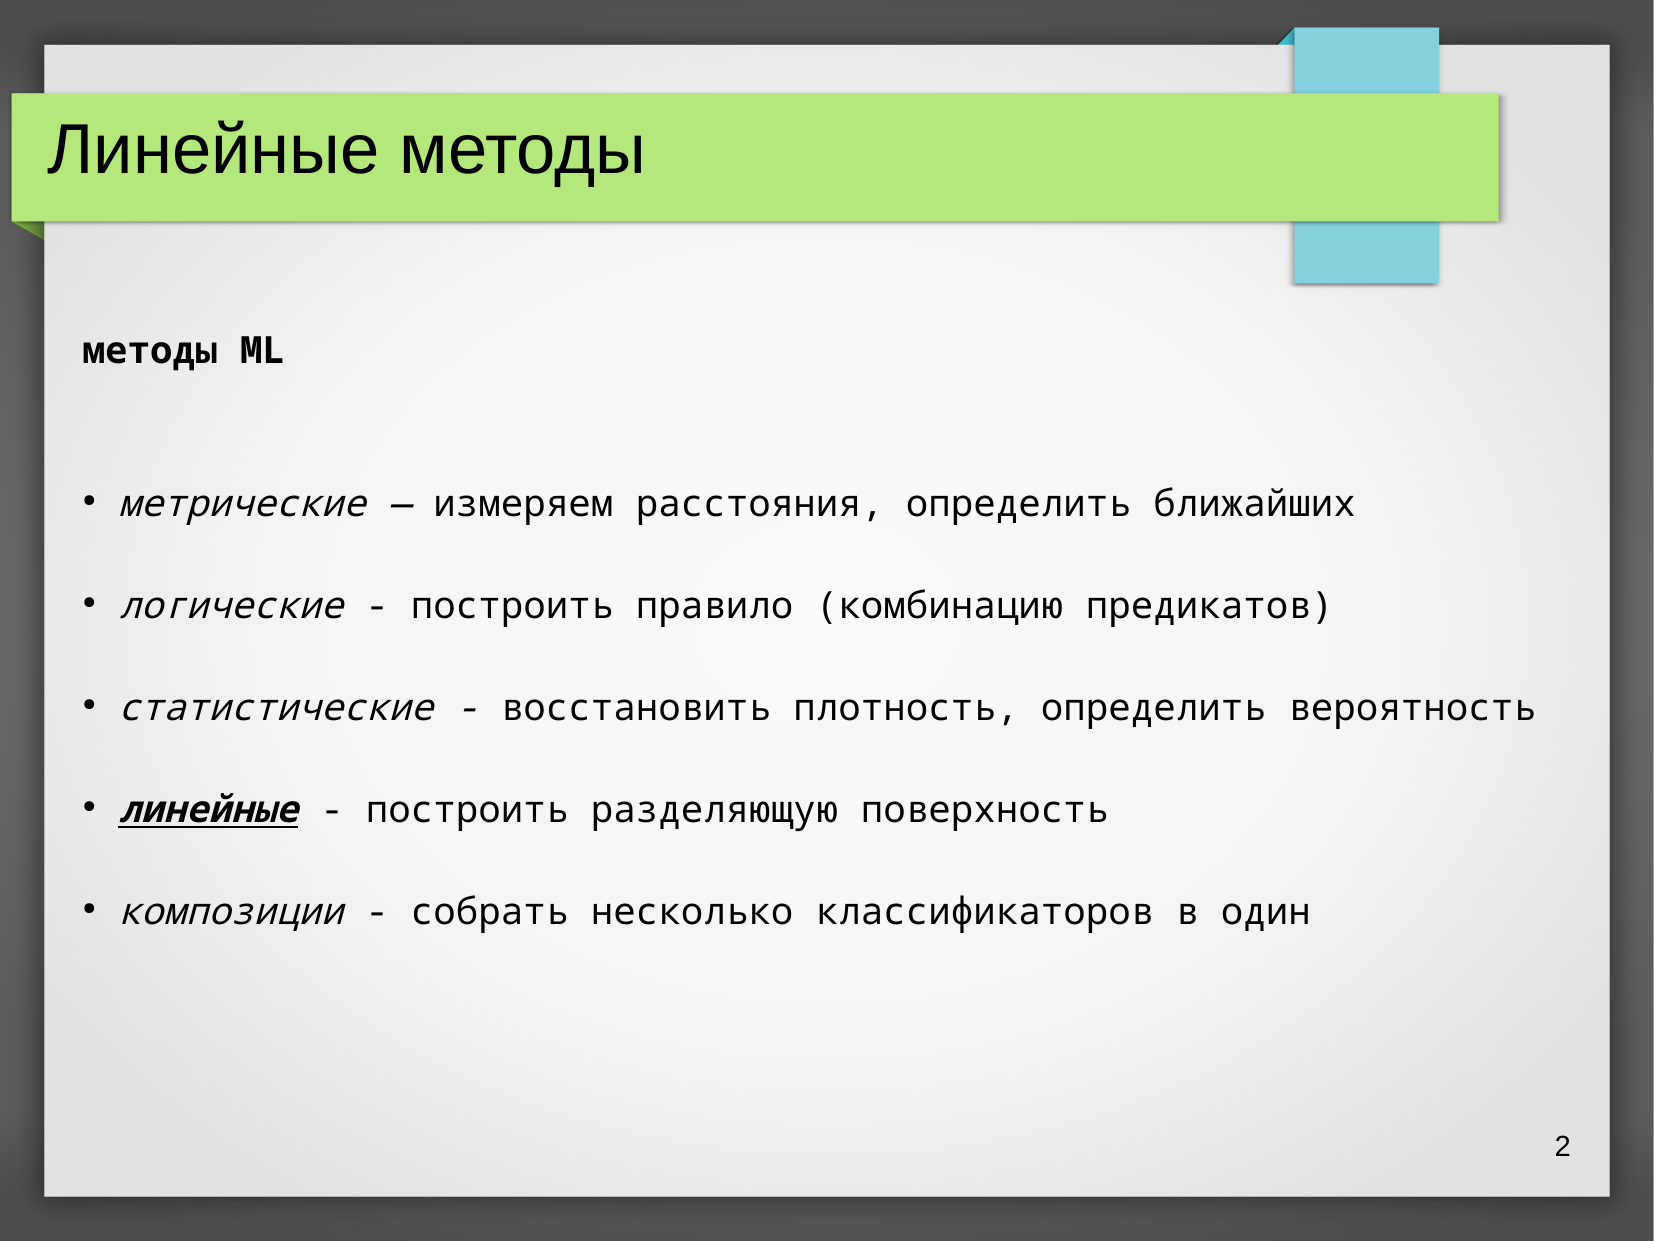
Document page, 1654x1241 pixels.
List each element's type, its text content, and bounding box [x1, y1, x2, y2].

text_box методы ML метрические — измеряем расстояния, определить ближайших логические - построить правило (комбинацию предикатов) статистические - восстановить плотность, определить вероятность линейные - построить разделяющую поверхность композиции - собрать несколько классификаторов в один [82, 330, 1548, 929]
title Линейные методы [47, 109, 1501, 189]
picture [0, 0, 1654, 1241]
